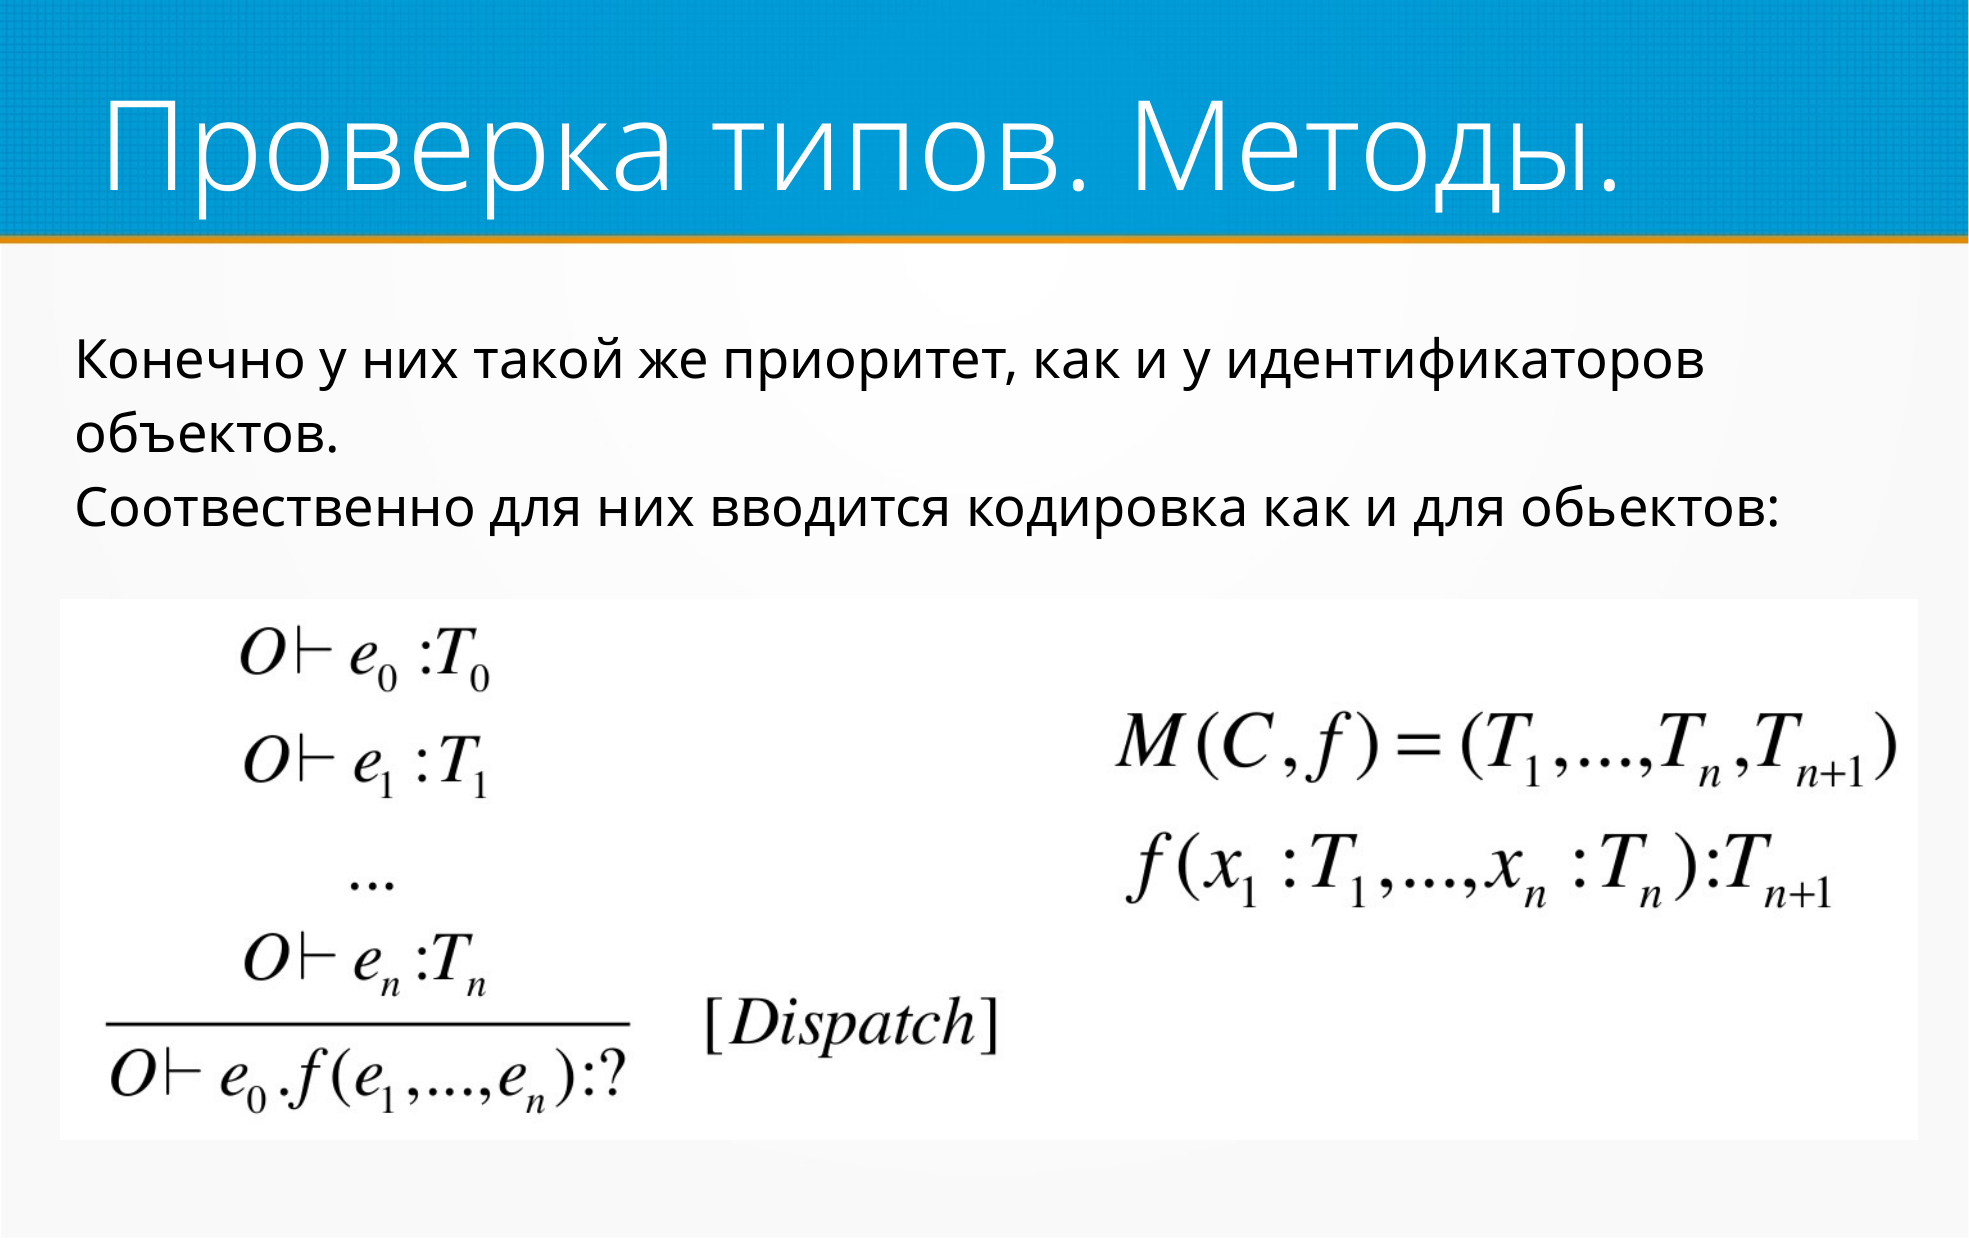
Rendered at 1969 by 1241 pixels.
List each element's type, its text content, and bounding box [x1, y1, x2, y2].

text_box Конечно у них такой же приоритет, как и у идентификаторов объектов. Соотвественно для них вводится кодировка как и для обьектов: [68, 300, 1936, 564]
title Проверка типов. Методы. [98, 19, 1870, 227]
picture [0, 233, 1969, 1241]
